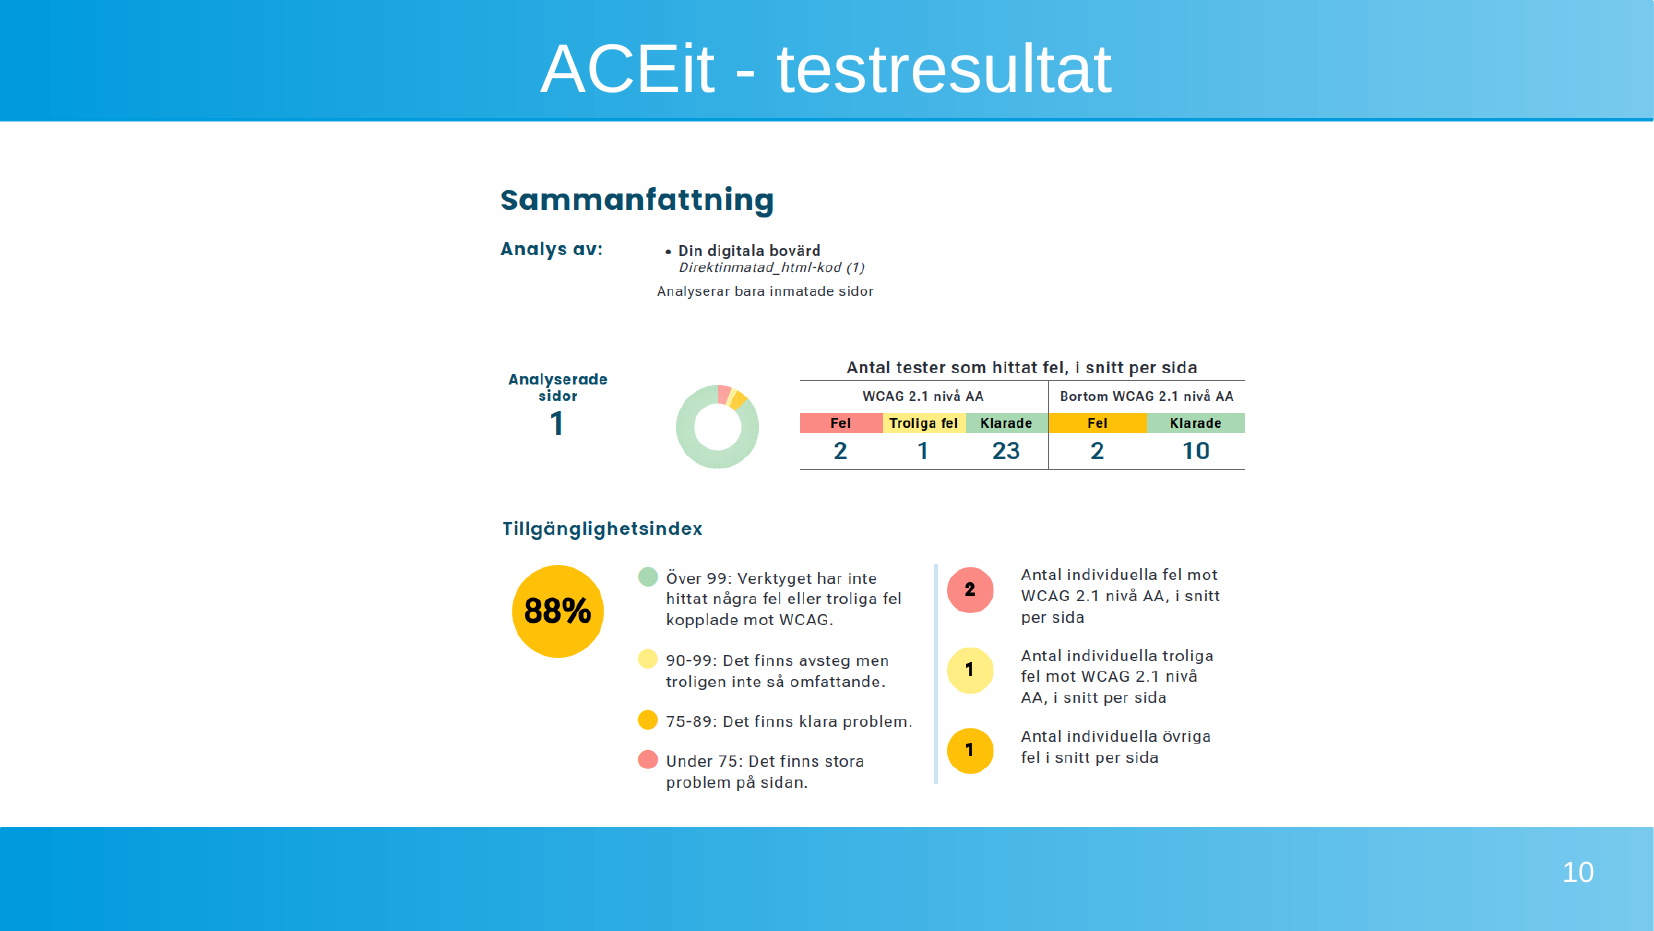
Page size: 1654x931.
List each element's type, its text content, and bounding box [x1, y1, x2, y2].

title ACEit - testresultat [59, 29, 1595, 108]
picture [434, 146, 1339, 827]
